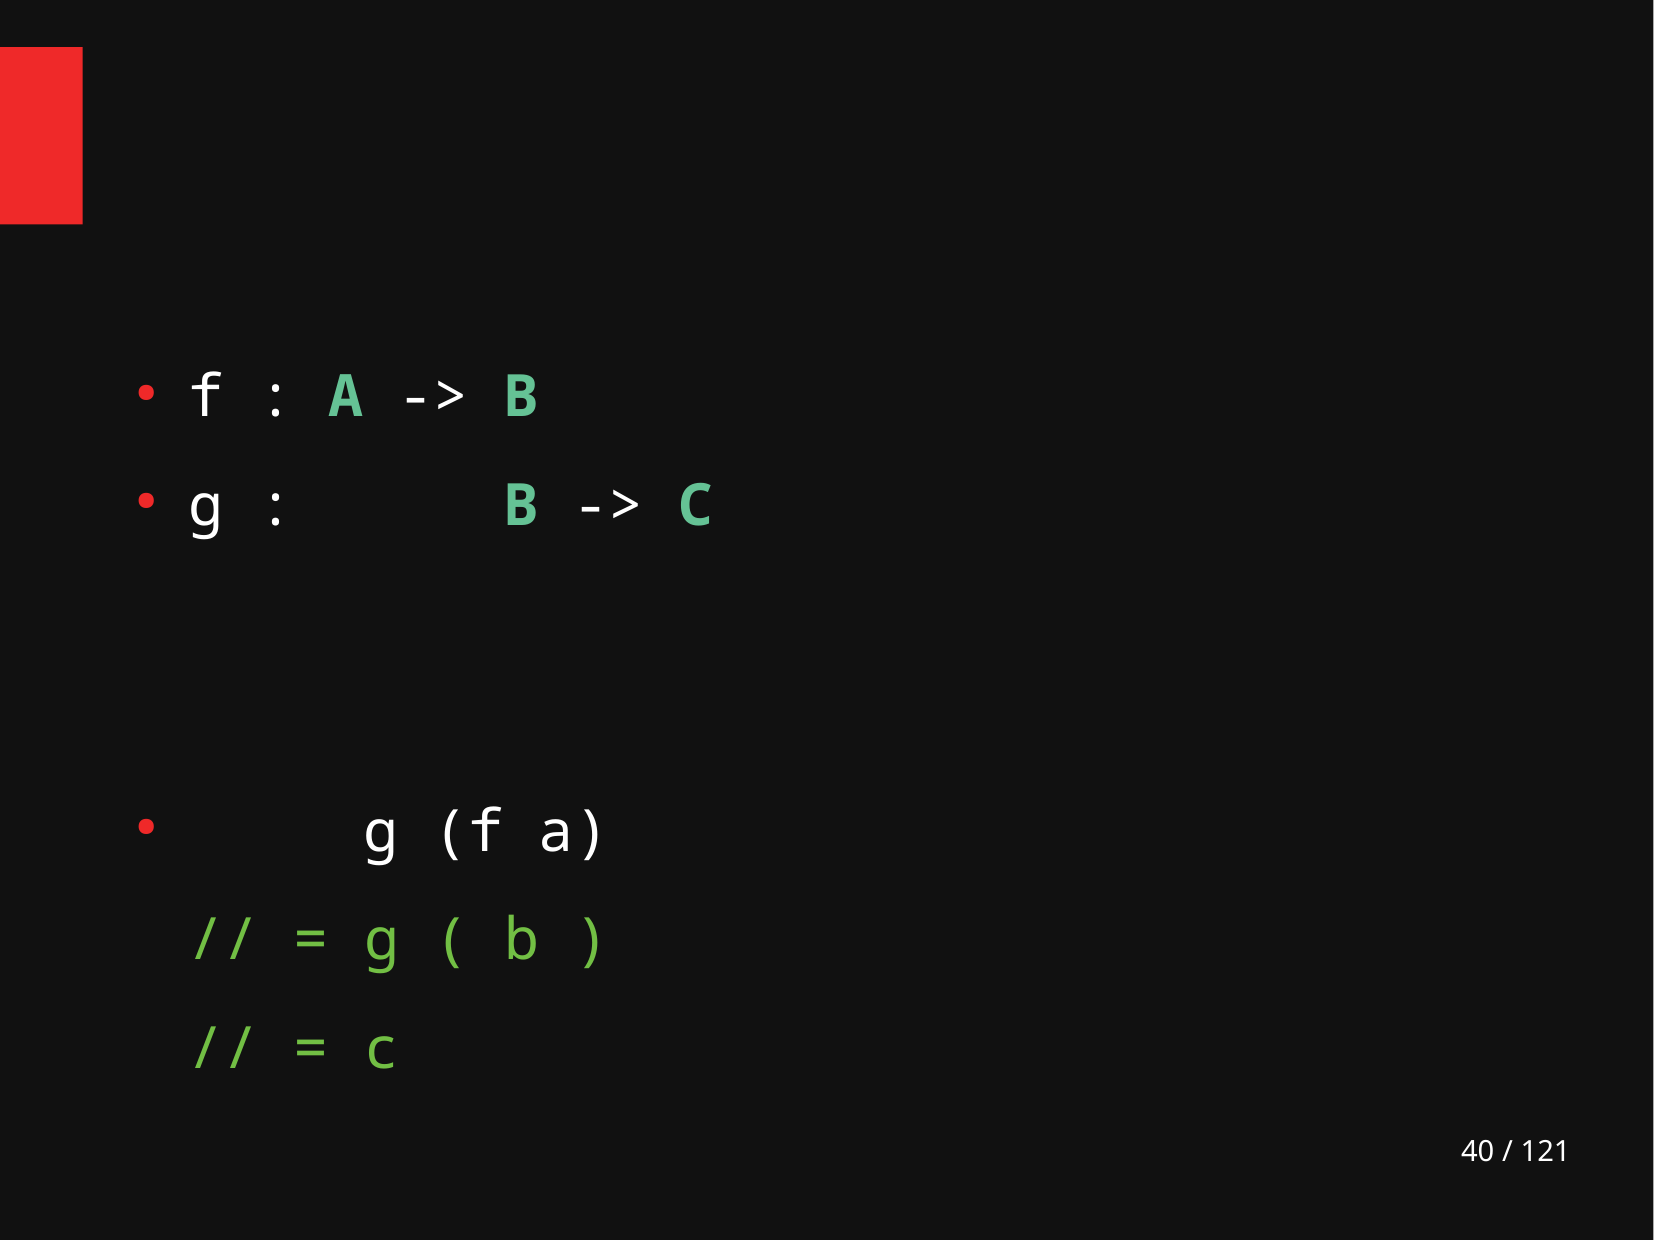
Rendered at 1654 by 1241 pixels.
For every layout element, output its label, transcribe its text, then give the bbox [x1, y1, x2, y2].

list f : A -> B g : B -> C g (f a) // = g ( b ) // = c [118, 354, 1536, 1074]
